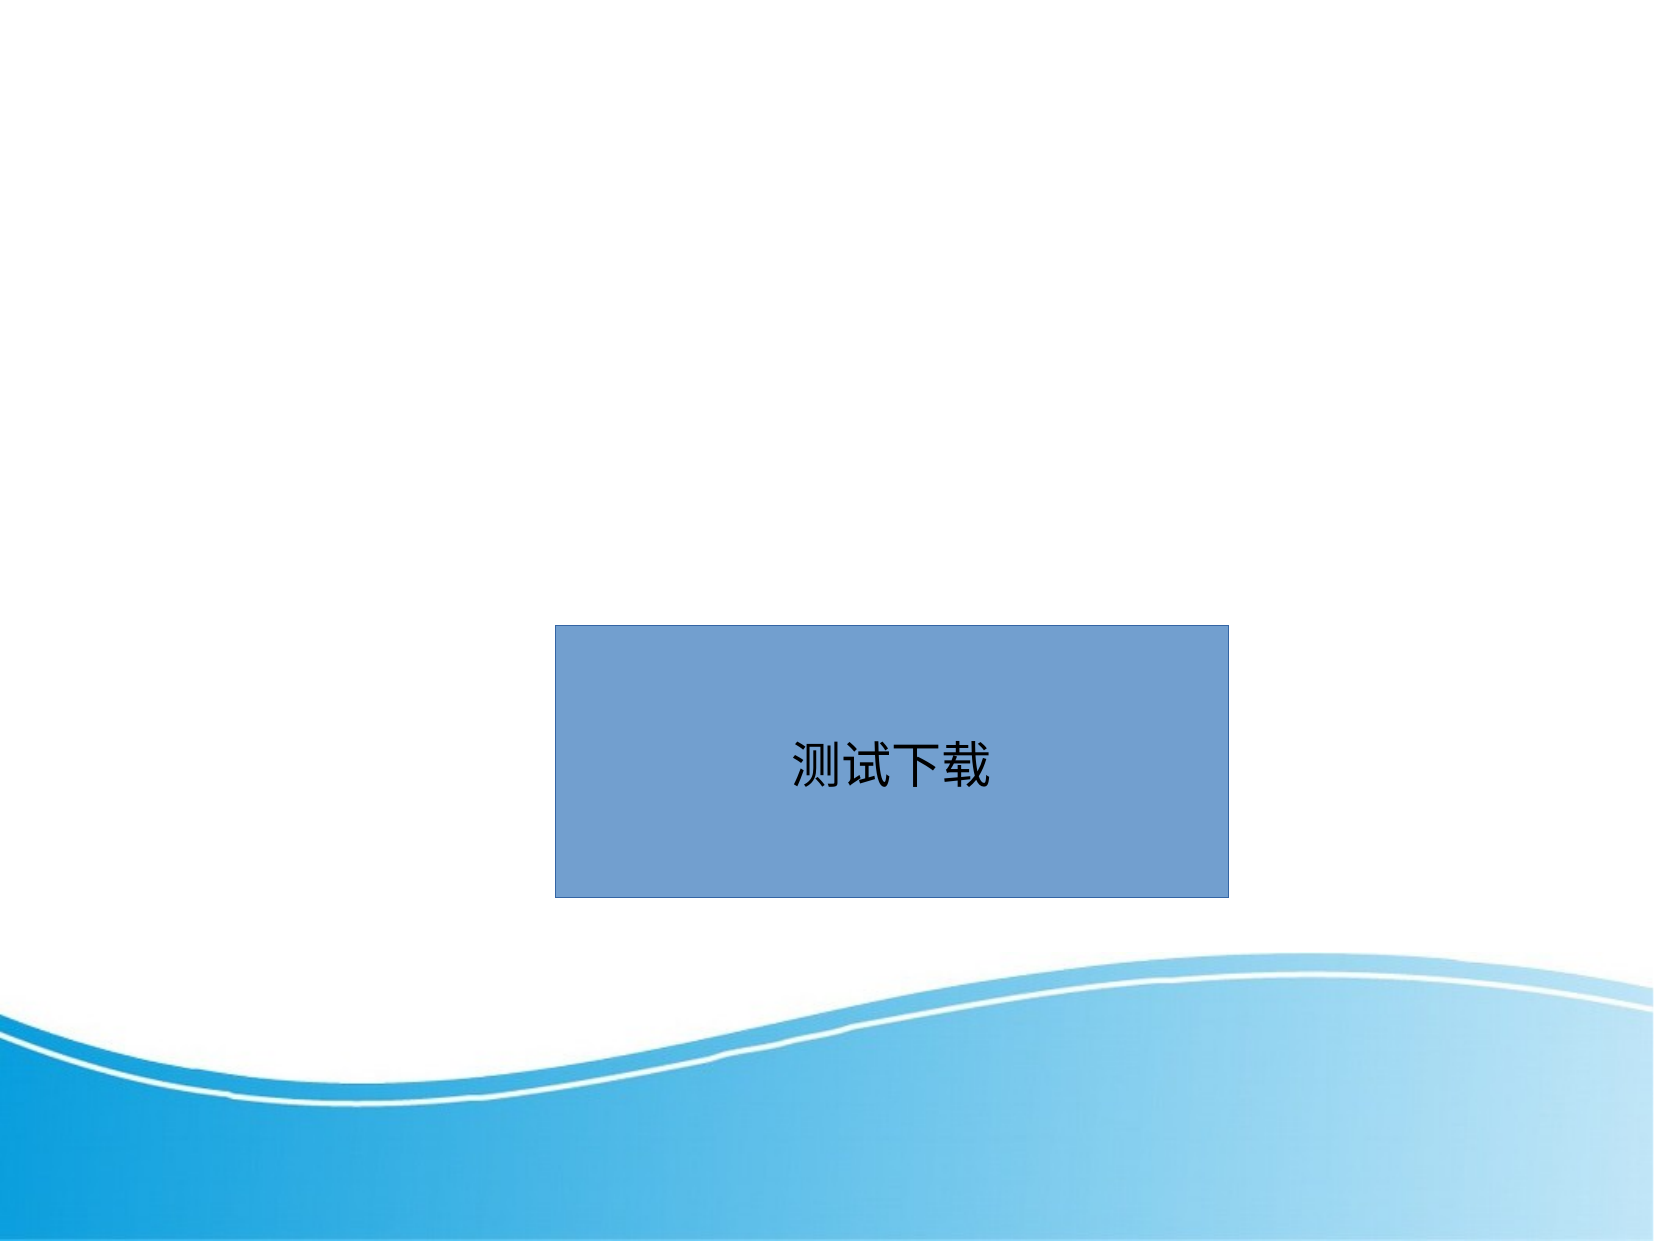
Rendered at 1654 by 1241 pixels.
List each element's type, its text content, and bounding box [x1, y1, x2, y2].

text_box 测试下载 [555, 625, 1229, 898]
picture [0, 952, 1654, 1241]
